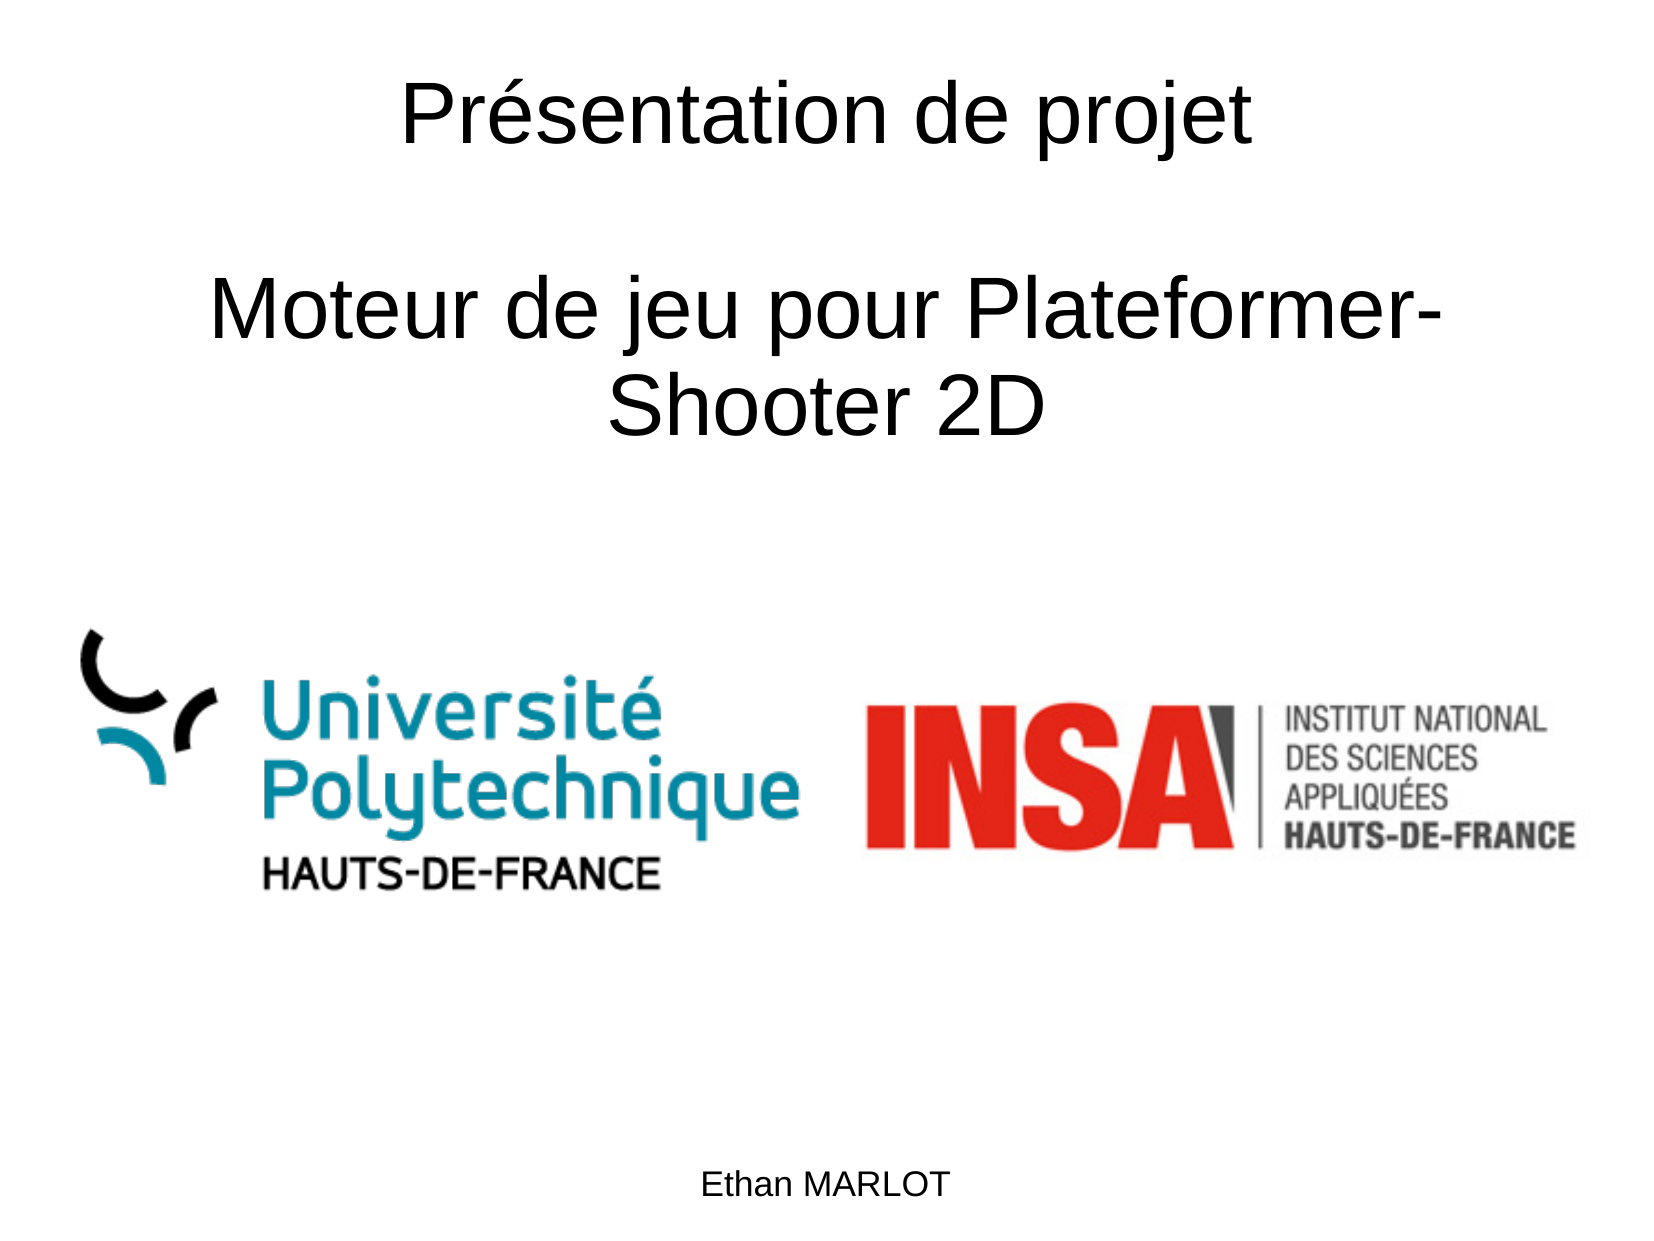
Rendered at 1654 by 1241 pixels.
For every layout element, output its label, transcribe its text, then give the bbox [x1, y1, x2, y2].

picture [66, 595, 1619, 915]
title Présentation de projet Moteur de jeu pour Plateformer-Shooter 2D [109, 29, 1545, 489]
text_box Ethan MARLOT [685, 1156, 968, 1241]
